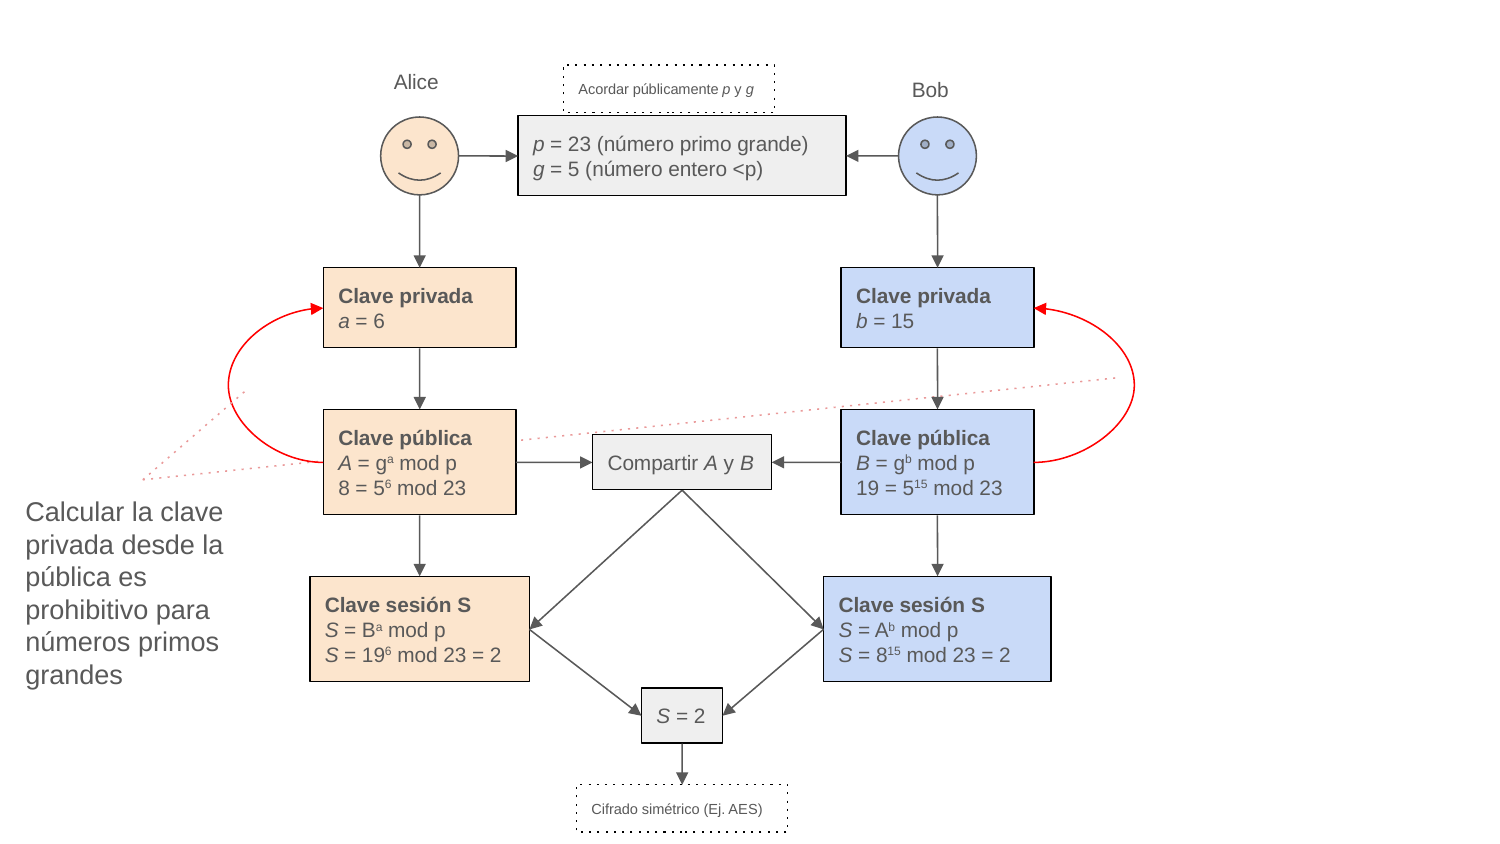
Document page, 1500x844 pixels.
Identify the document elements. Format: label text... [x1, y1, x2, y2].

text_box Clave pública A = ga mod p 8 = 56 mod 23 [323, 409, 516, 515]
text_box [380, 116, 459, 195]
text_box Clave privada a = 6 [323, 267, 516, 348]
text_box S = 2 [641, 688, 723, 744]
text_box [898, 117, 977, 195]
text_box p = 23 (número primo grande) g = 5 (número entero <p) [518, 115, 847, 196]
text_box Cifrado simétrico (Ej. AES) [576, 784, 788, 833]
text_box Clave pública B = gb mod p 19 = 515 mod 23 [841, 409, 1034, 515]
text_box Acordar públicamente p y g [563, 65, 775, 113]
text_box Clave sesión S S = Ba mod p S = 196 mod 23 = 2 [309, 576, 530, 682]
text_box Alice [379, 53, 461, 109]
text_box Clave sesión S S = Ab mod p S = 815 mod 23 = 2 [823, 576, 1052, 682]
text_box Compartir A y B [592, 434, 772, 490]
text_box Bob [896, 61, 978, 117]
text_box Clave privada b = 15 [841, 267, 1034, 348]
text_box Calcular la clave privada desde la pública es prohibitivo para números primos grandes [10, 479, 276, 705]
